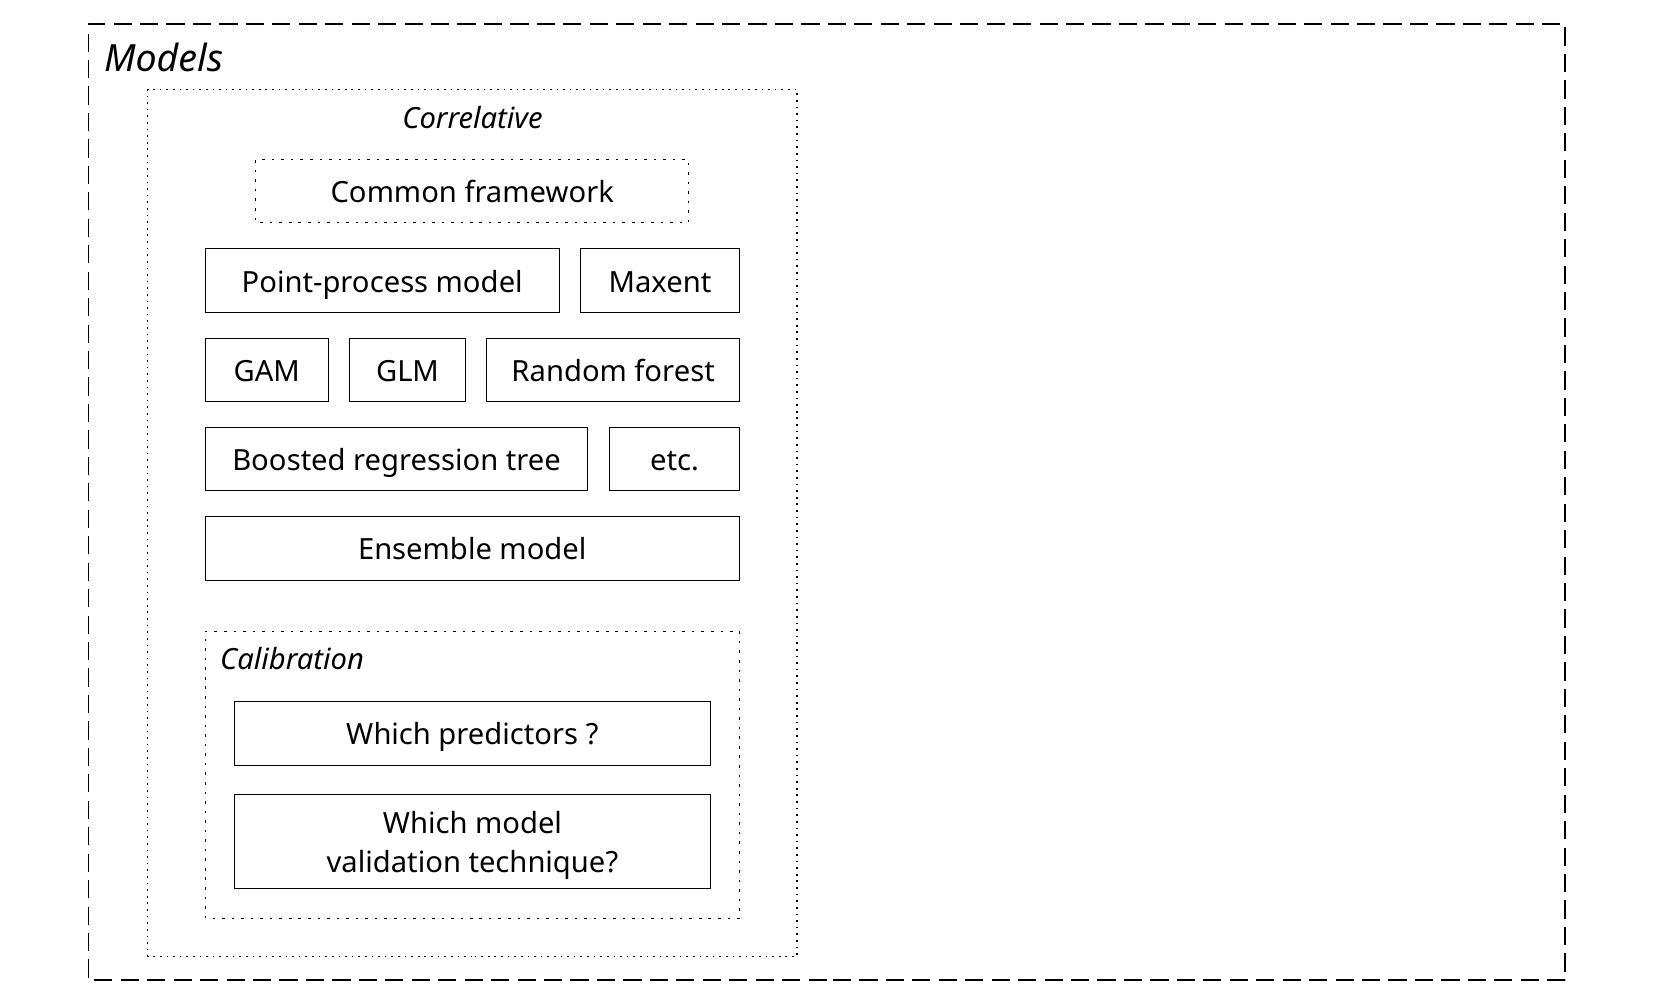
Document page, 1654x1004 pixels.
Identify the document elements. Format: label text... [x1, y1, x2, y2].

text_box Which model validation technique? [234, 809, 711, 874]
text_box Correlative [147, 89, 798, 957]
text_box Which predictors ? [234, 701, 711, 766]
text_box Point-process model [205, 248, 560, 313]
text_box Ensemble model [205, 516, 740, 581]
text_box GLM [349, 338, 466, 402]
text_box Common framework [255, 159, 689, 223]
text_box Maxent [580, 248, 740, 313]
text_box Models [88, 23, 1565, 981]
text_box Boosted regression tree [205, 427, 588, 491]
text_box GAM [205, 338, 329, 402]
text_box Calibration [205, 631, 740, 919]
text_box etc. [609, 427, 740, 491]
text_box Random forest [486, 338, 740, 402]
